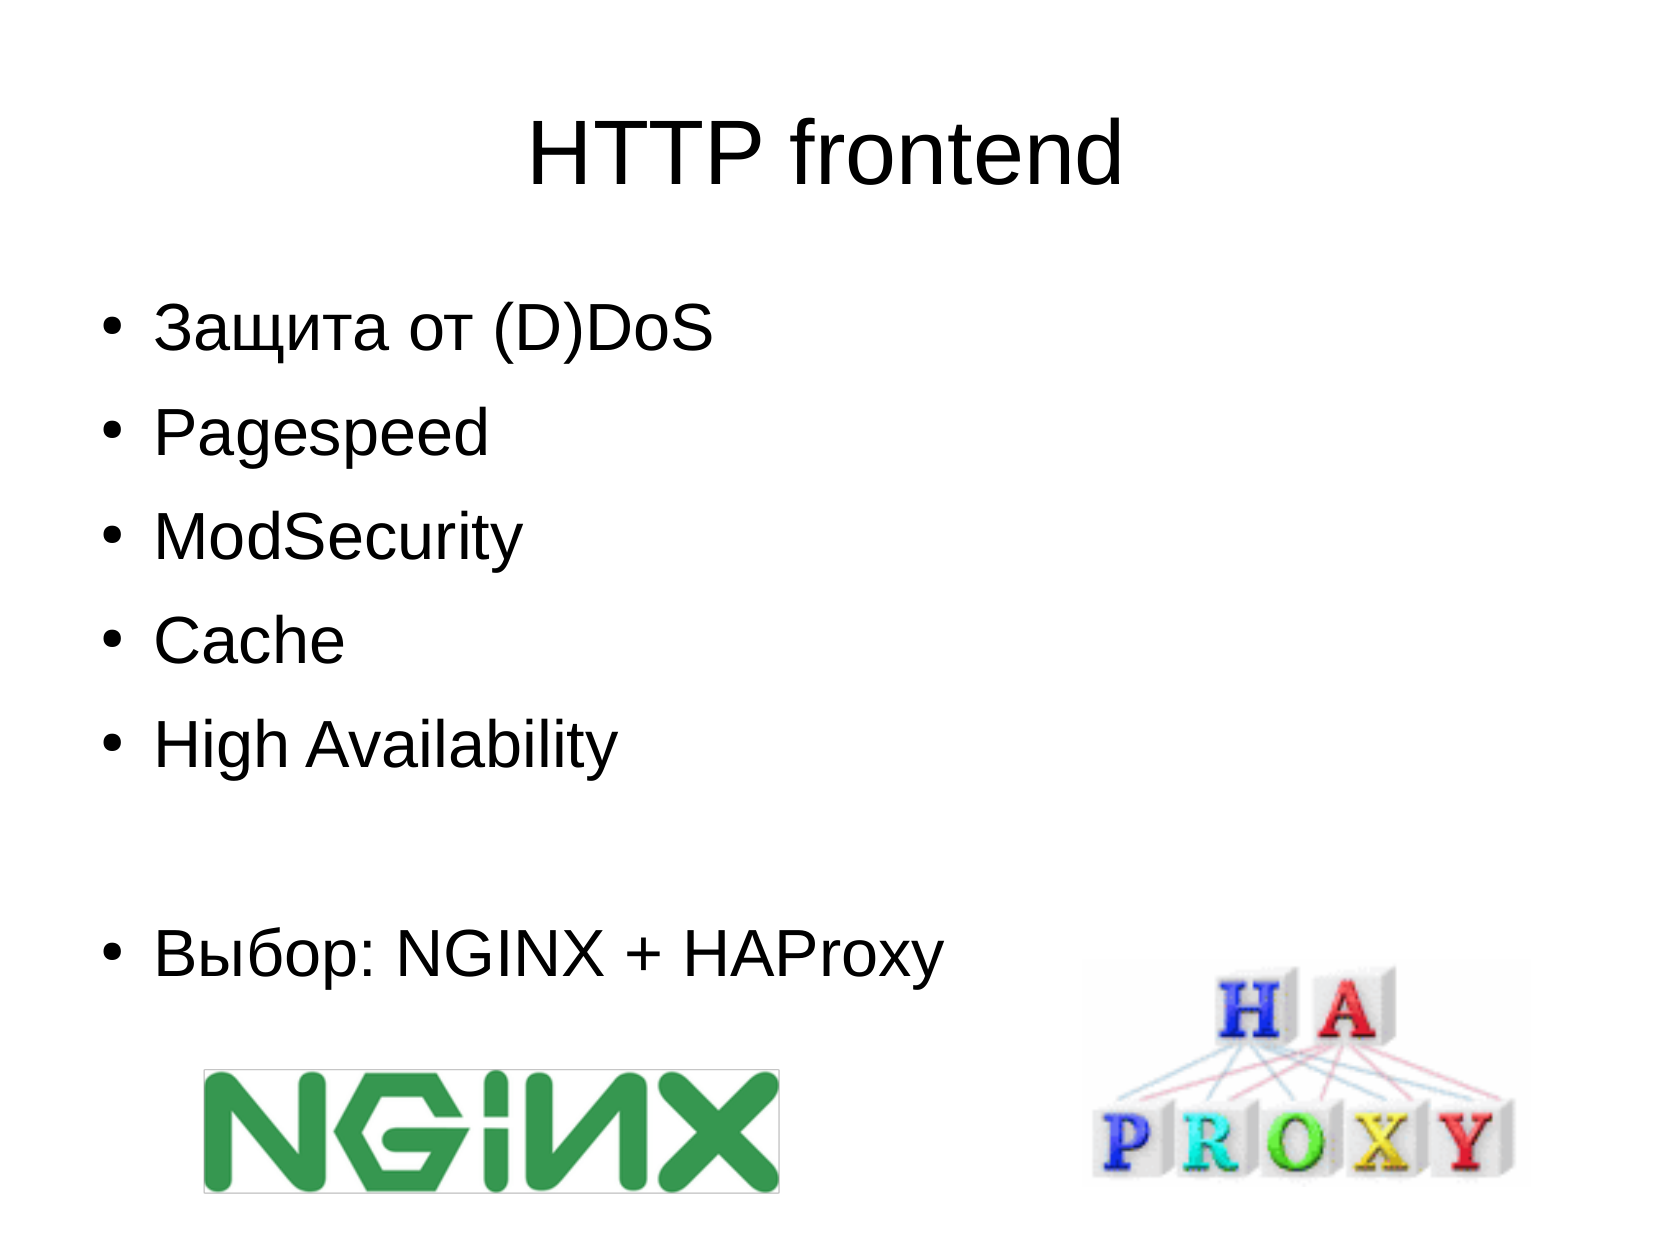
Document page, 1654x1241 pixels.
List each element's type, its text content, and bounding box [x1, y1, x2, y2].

list Защита от (D)DoS Pagespeed ModSecurity Cache High Availability Выбор: NGINX + HAProxy [82, 290, 1571, 1010]
picture [1082, 959, 1531, 1187]
title HTTP frontend [82, 49, 1571, 257]
picture [165, 1052, 781, 1201]
